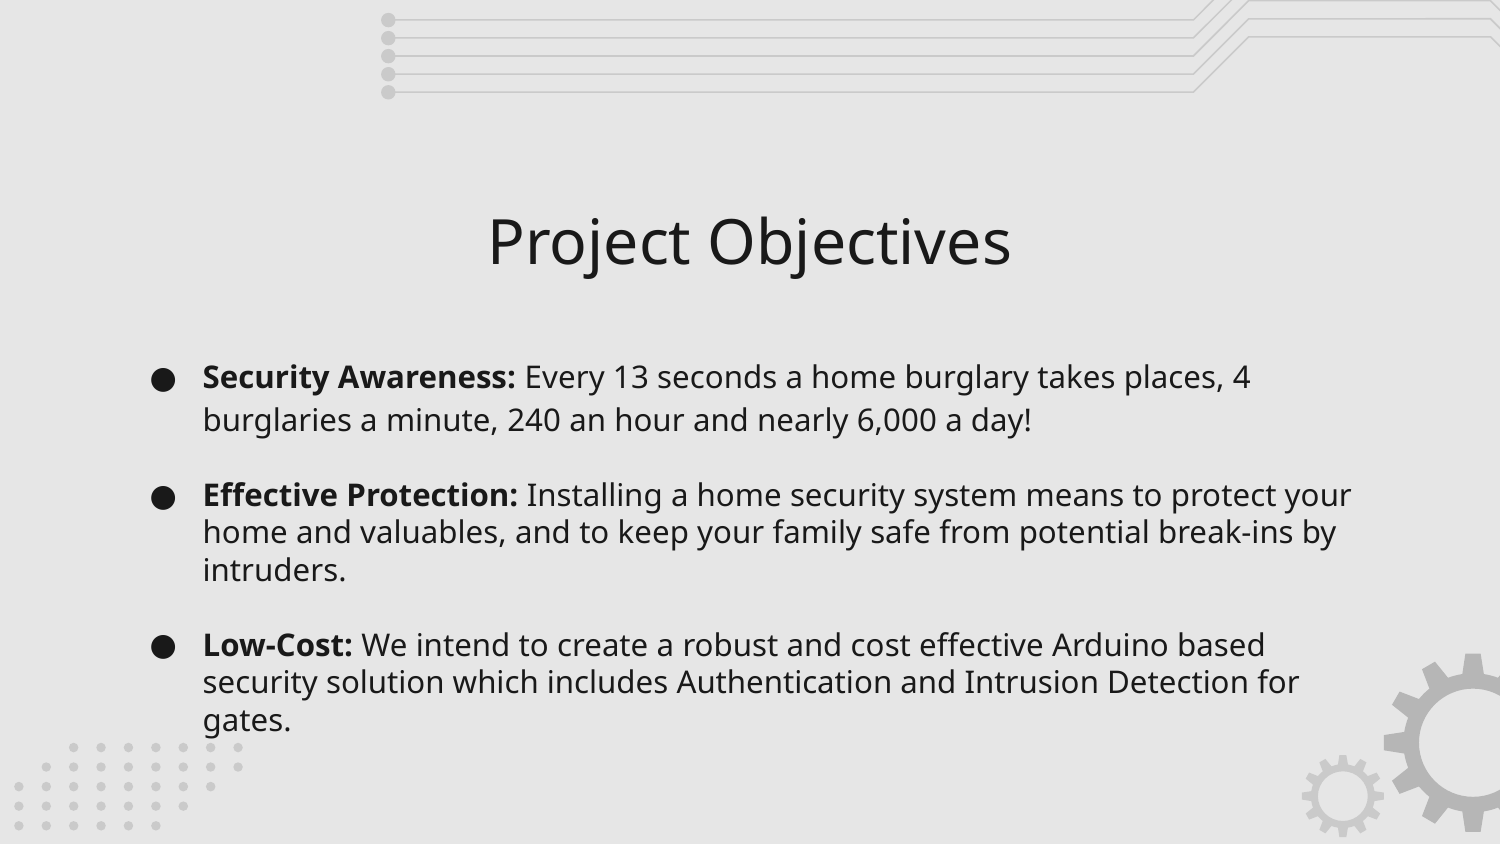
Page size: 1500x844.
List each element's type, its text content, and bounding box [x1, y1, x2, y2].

list Security Awareness: Every 13 seconds a home burglary takes places, 4 burglaries a minute, 240 an hour and nearly 6,000 a day! Effective Protection: Installing a home security system means to protect your home and valuables, and to keep your family safe from potential break-ins by intruders. Low-Cost: We intend to create a robust and cost effective Arduino based security solution which includes Authentication and Intrusion Detection for gates. [112, 336, 1388, 701]
title Project Objectives [408, 155, 1092, 325]
